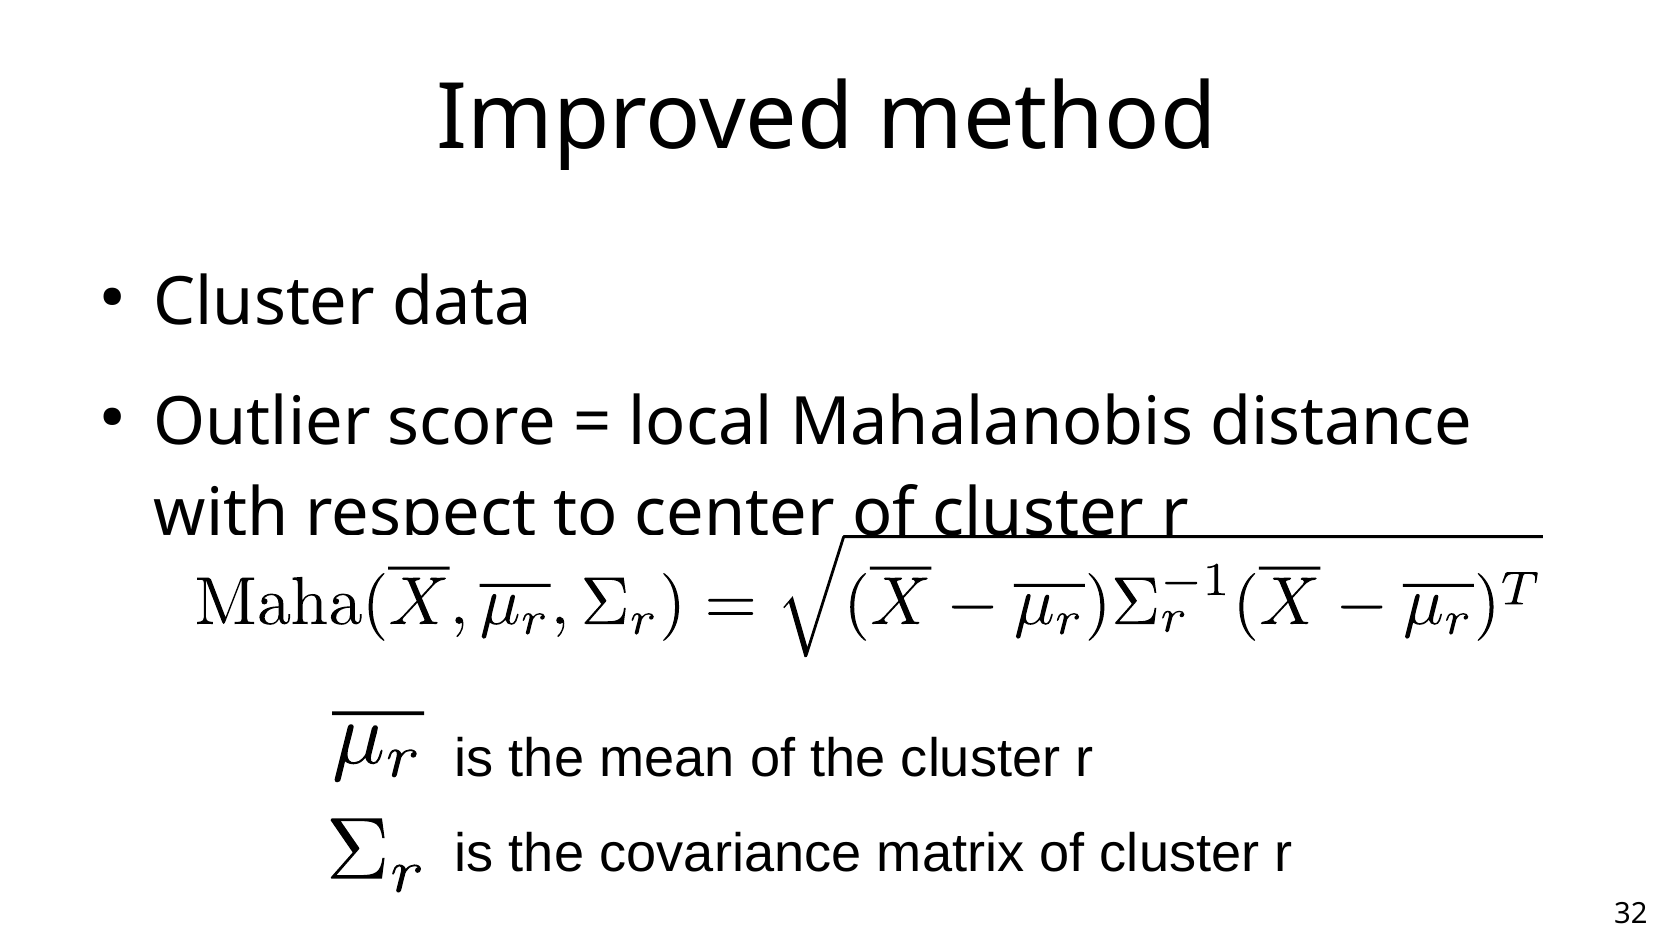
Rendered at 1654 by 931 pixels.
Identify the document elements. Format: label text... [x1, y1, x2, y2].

text_box [194, 535, 1543, 658]
text_box is the mean of the cluster r [439, 720, 1478, 796]
text_box [325, 818, 425, 893]
list Cluster data Outlier score = local Mahalanobis distance with respect to center of cluster r [82, 253, 1571, 793]
title Improved method [82, 1, 1571, 226]
text_box [332, 711, 425, 783]
text_box is the covariance matrix of cluster r [439, 814, 1478, 906]
